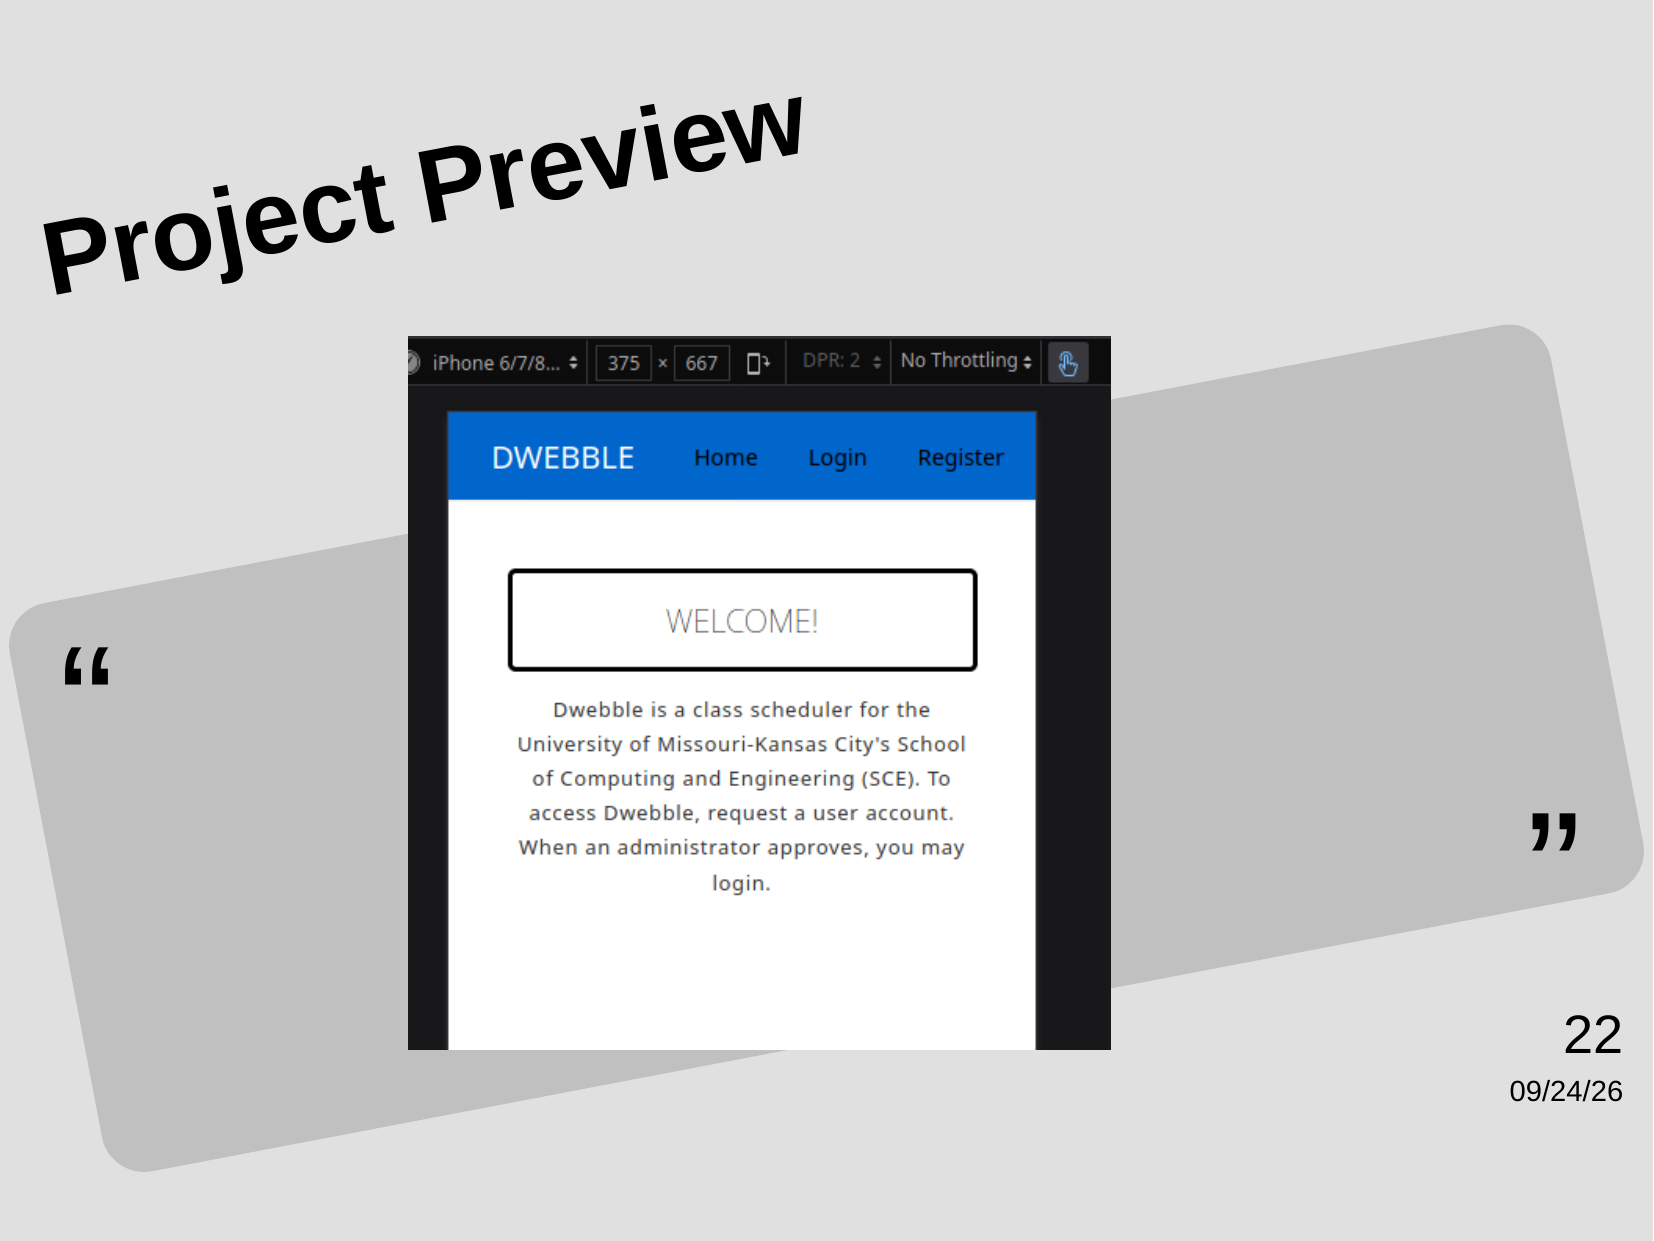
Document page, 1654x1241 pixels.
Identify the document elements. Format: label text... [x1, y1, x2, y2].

picture [408, 336, 1111, 1051]
title Project Preview [23, 0, 1524, 363]
